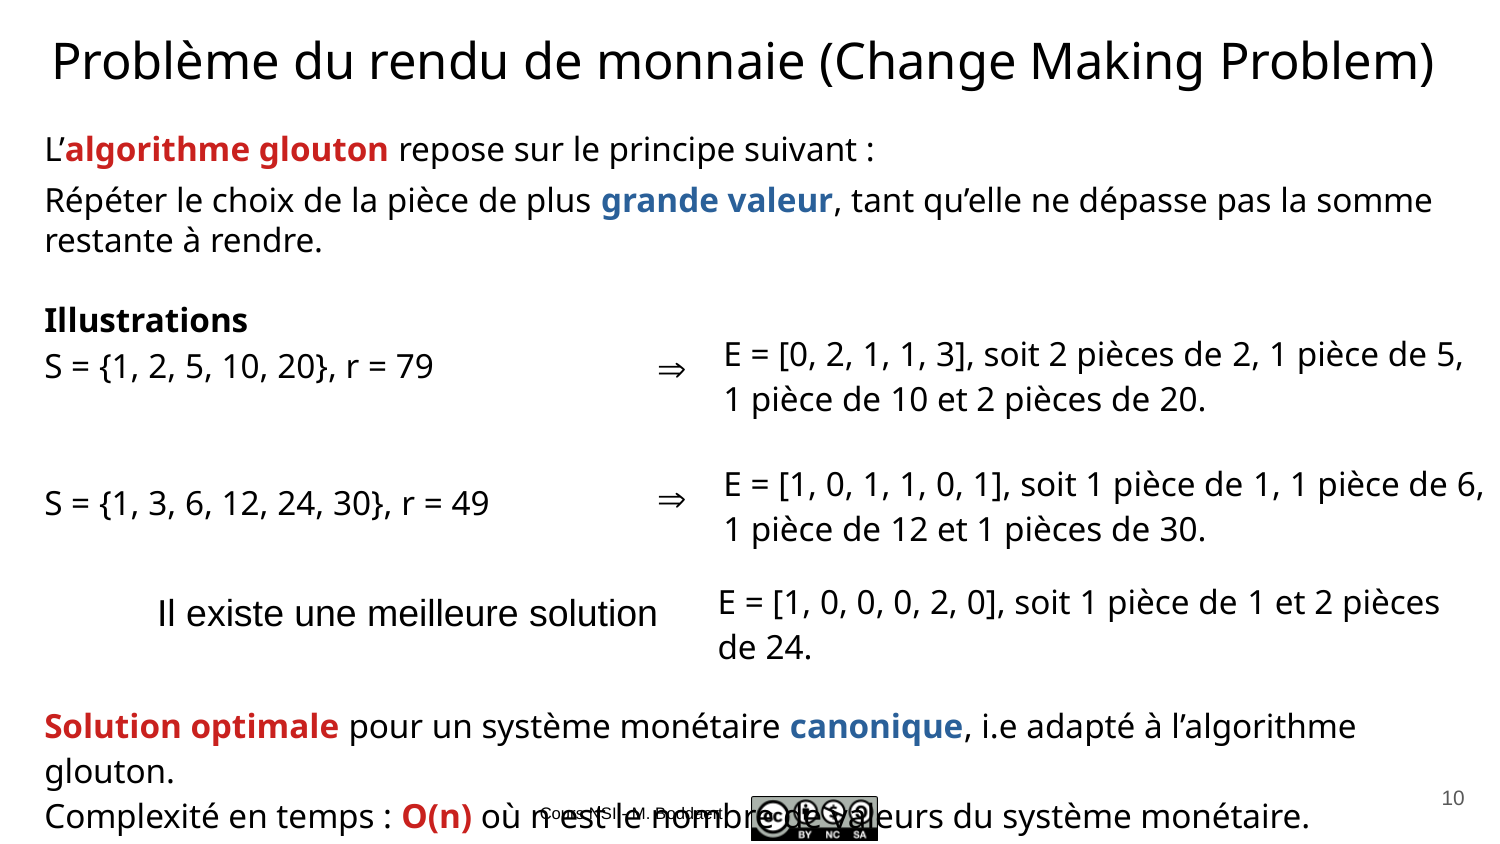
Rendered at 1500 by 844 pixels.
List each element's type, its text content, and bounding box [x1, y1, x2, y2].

text_box E = [1, 0, 1, 1, 0, 1], soit 1 pièce de 1, 1 pièce de 6, 1 pièce de 12 et 1 pièces de 30. [708, 453, 1500, 556]
text_box Illustrations S = {1, 2, 5, 10, 20}, r = 79 [29, 291, 502, 408]
text_box Il existe une meilleure solution [142, 585, 694, 644]
picture [751, 796, 878, 841]
text_box S = {1, 3, 6, 12, 24, 30}, r = 49 [29, 474, 650, 544]
text_box Solution optimale pour un système monétaire canonique, i.e adapté à l’algorithme glouton. Complexité en temps : O(n) où n est le nombre de valeurs du système monétaire. [29, 695, 1477, 793]
text_box E = [1, 0, 0, 0, 2, 0], soit 1 pièce de 1 et 2 pièces de 24. [702, 571, 1495, 674]
title Problème du rendu de monnaie (Change Making Problem) [51, 13, 1449, 108]
slide_number <numéro> [1389, 764, 1480, 830]
text_box L’algorithme glouton repose sur le principe suivant : Répéter le choix de la pièce de plus grande valeur, tant qu’elle ne dépasse pas la somme restante à rendre. [29, 120, 1477, 325]
text_box ⇒ [642, 478, 709, 531]
text_box ⇒ [642, 348, 709, 401]
text_box E = [0, 2, 1, 1, 3], soit 2 pièces de 2, 1 pièce de 5, 1 pièce de 10 et 2 pièces de 20. [708, 323, 1500, 426]
